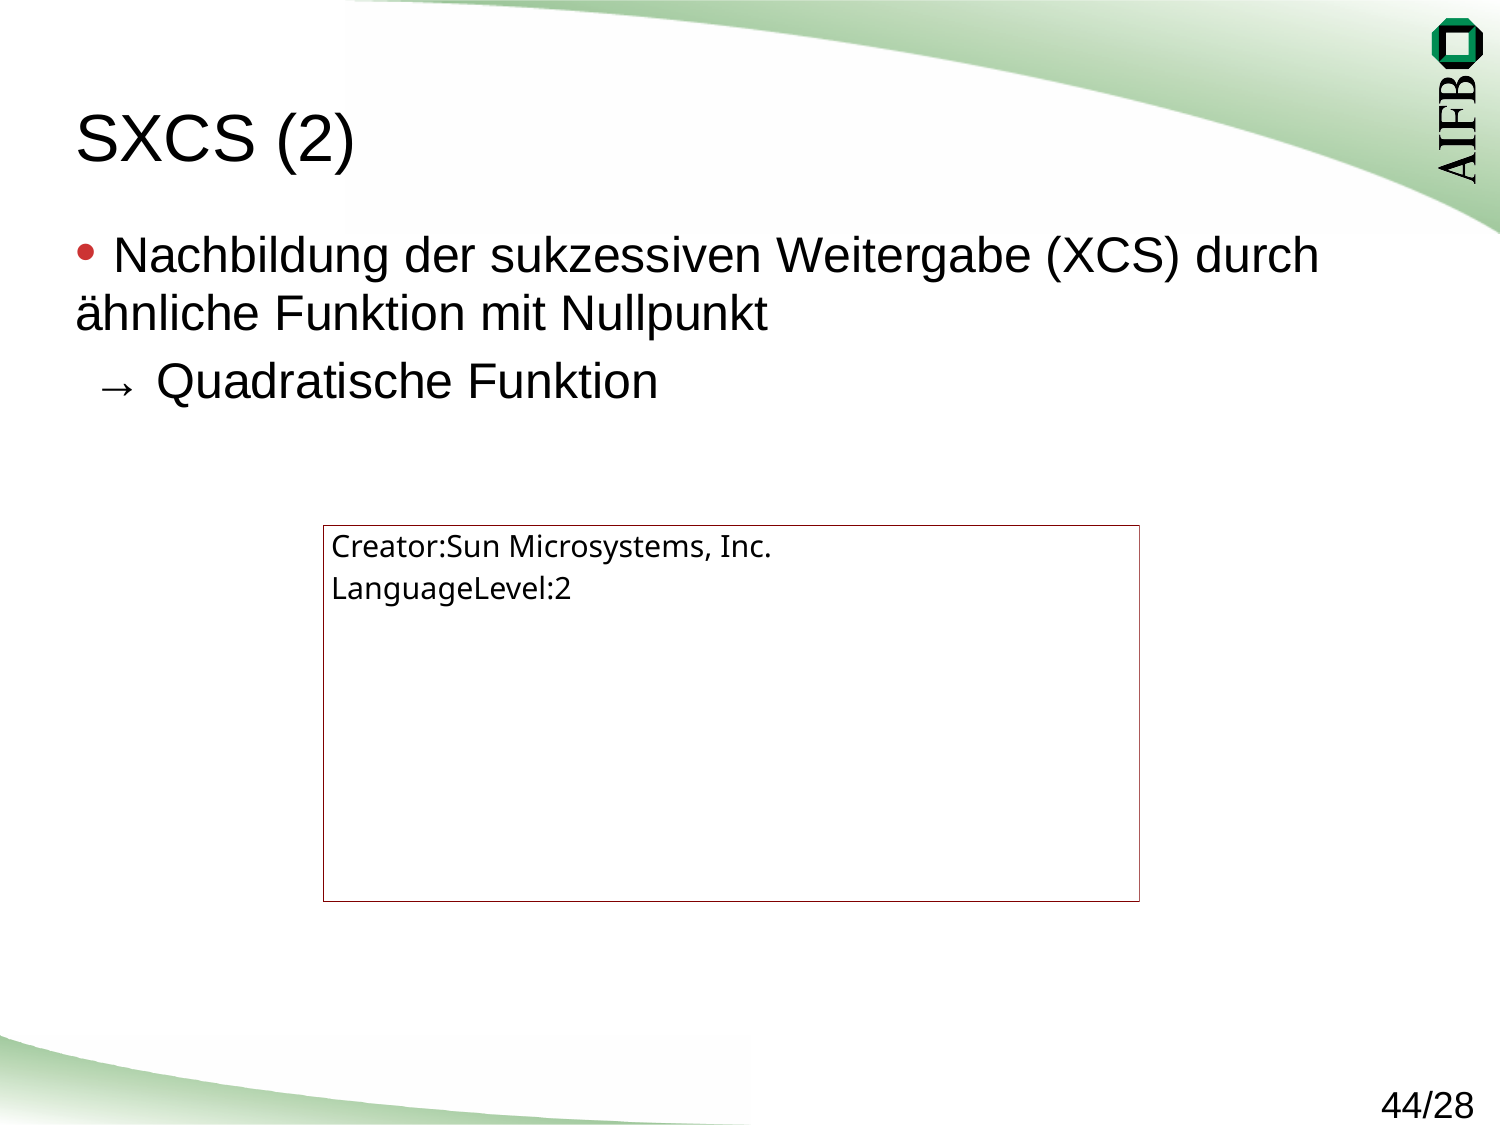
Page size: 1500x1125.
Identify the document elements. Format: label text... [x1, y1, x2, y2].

picture [345, 0, 1500, 234]
picture [321, 523, 1140, 902]
picture [0, 1035, 751, 1125]
title SXCS (2) [75, 44, 1425, 210]
subtitle Nachbildung der sukzessiven Weitergabe (XCS) durch ähnliche Funktion mit Nullpunkt → Quadratische Funktion [75, 210, 1425, 1059]
